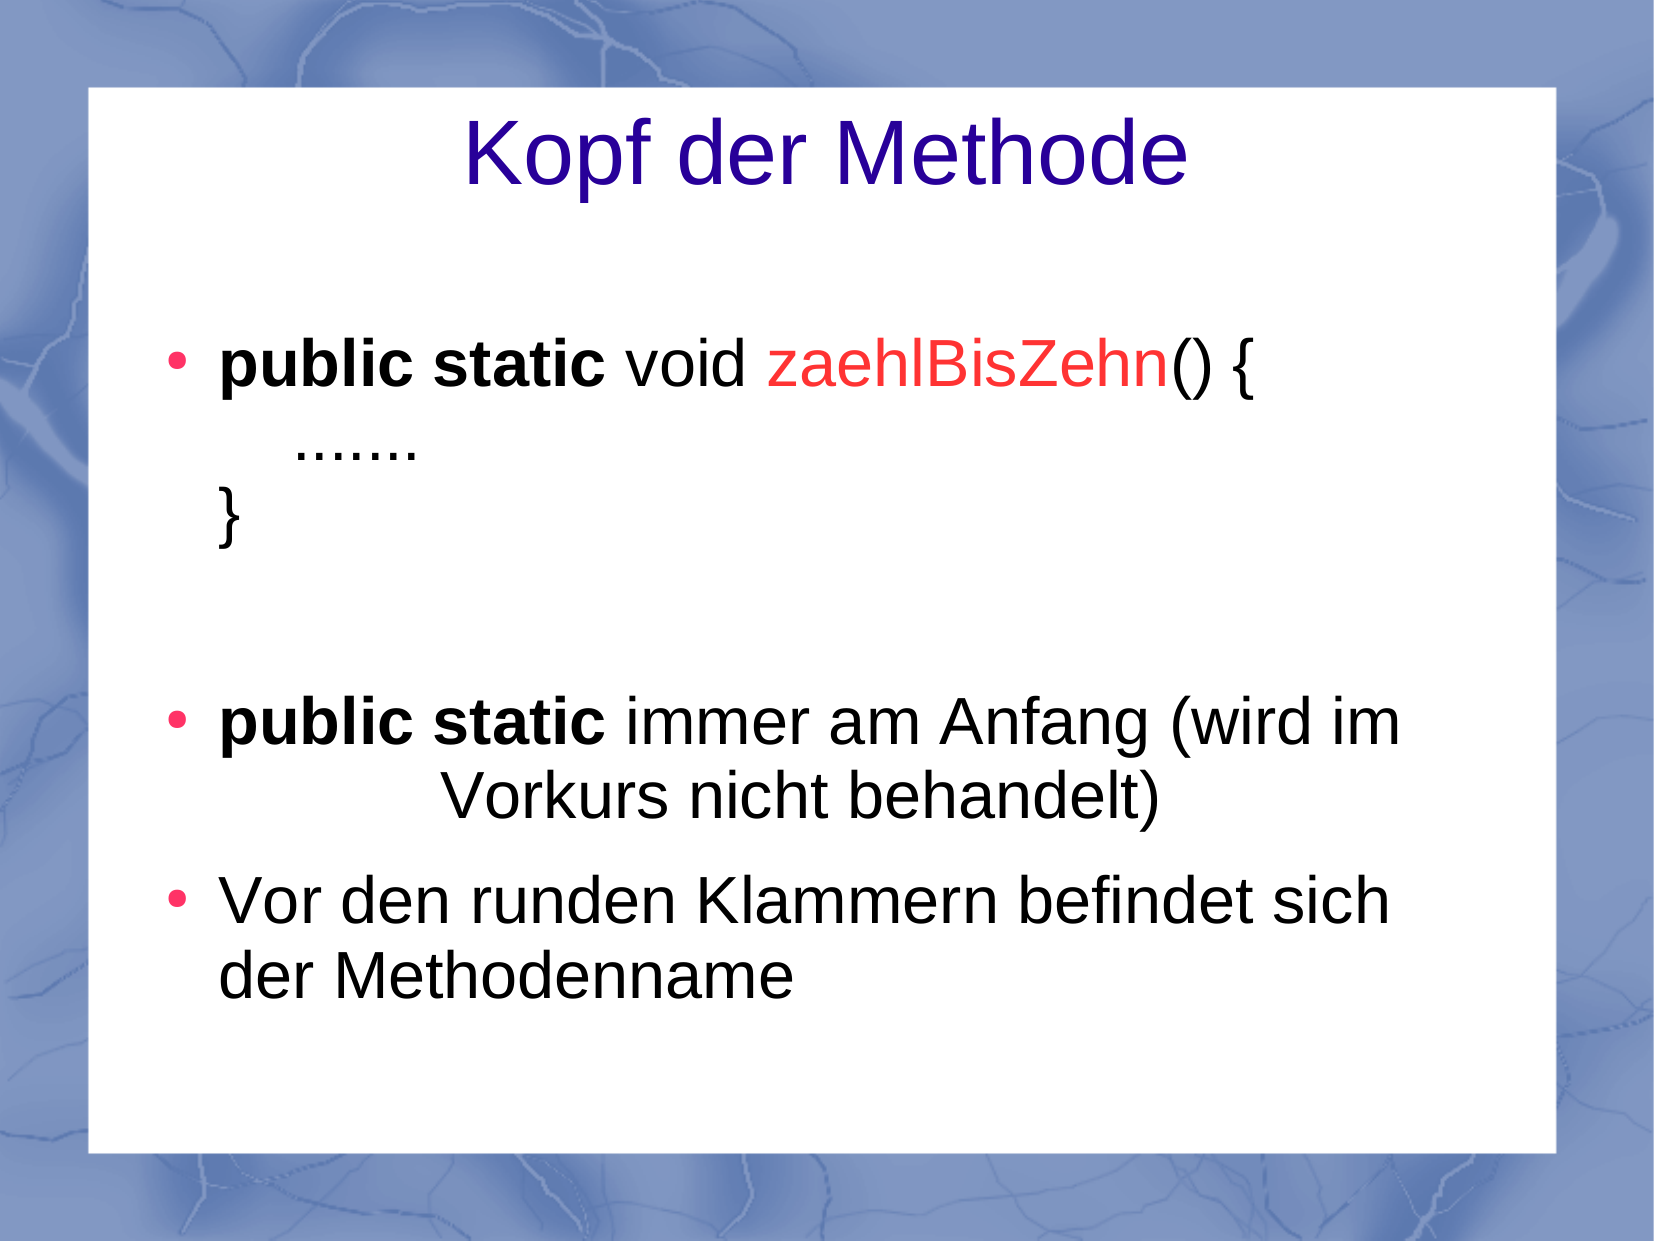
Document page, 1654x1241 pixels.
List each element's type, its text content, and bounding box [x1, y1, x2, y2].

picture [0, 0, 1654, 1241]
title Kopf der Methode [82, 56, 1571, 250]
list public static void zaehlBisZehn() { ....... } public static immer am Anfang (wird im Vorkurs nicht behandelt) Vor den runden Klammern befindet sich der Methodenname [147, 325, 1506, 1013]
